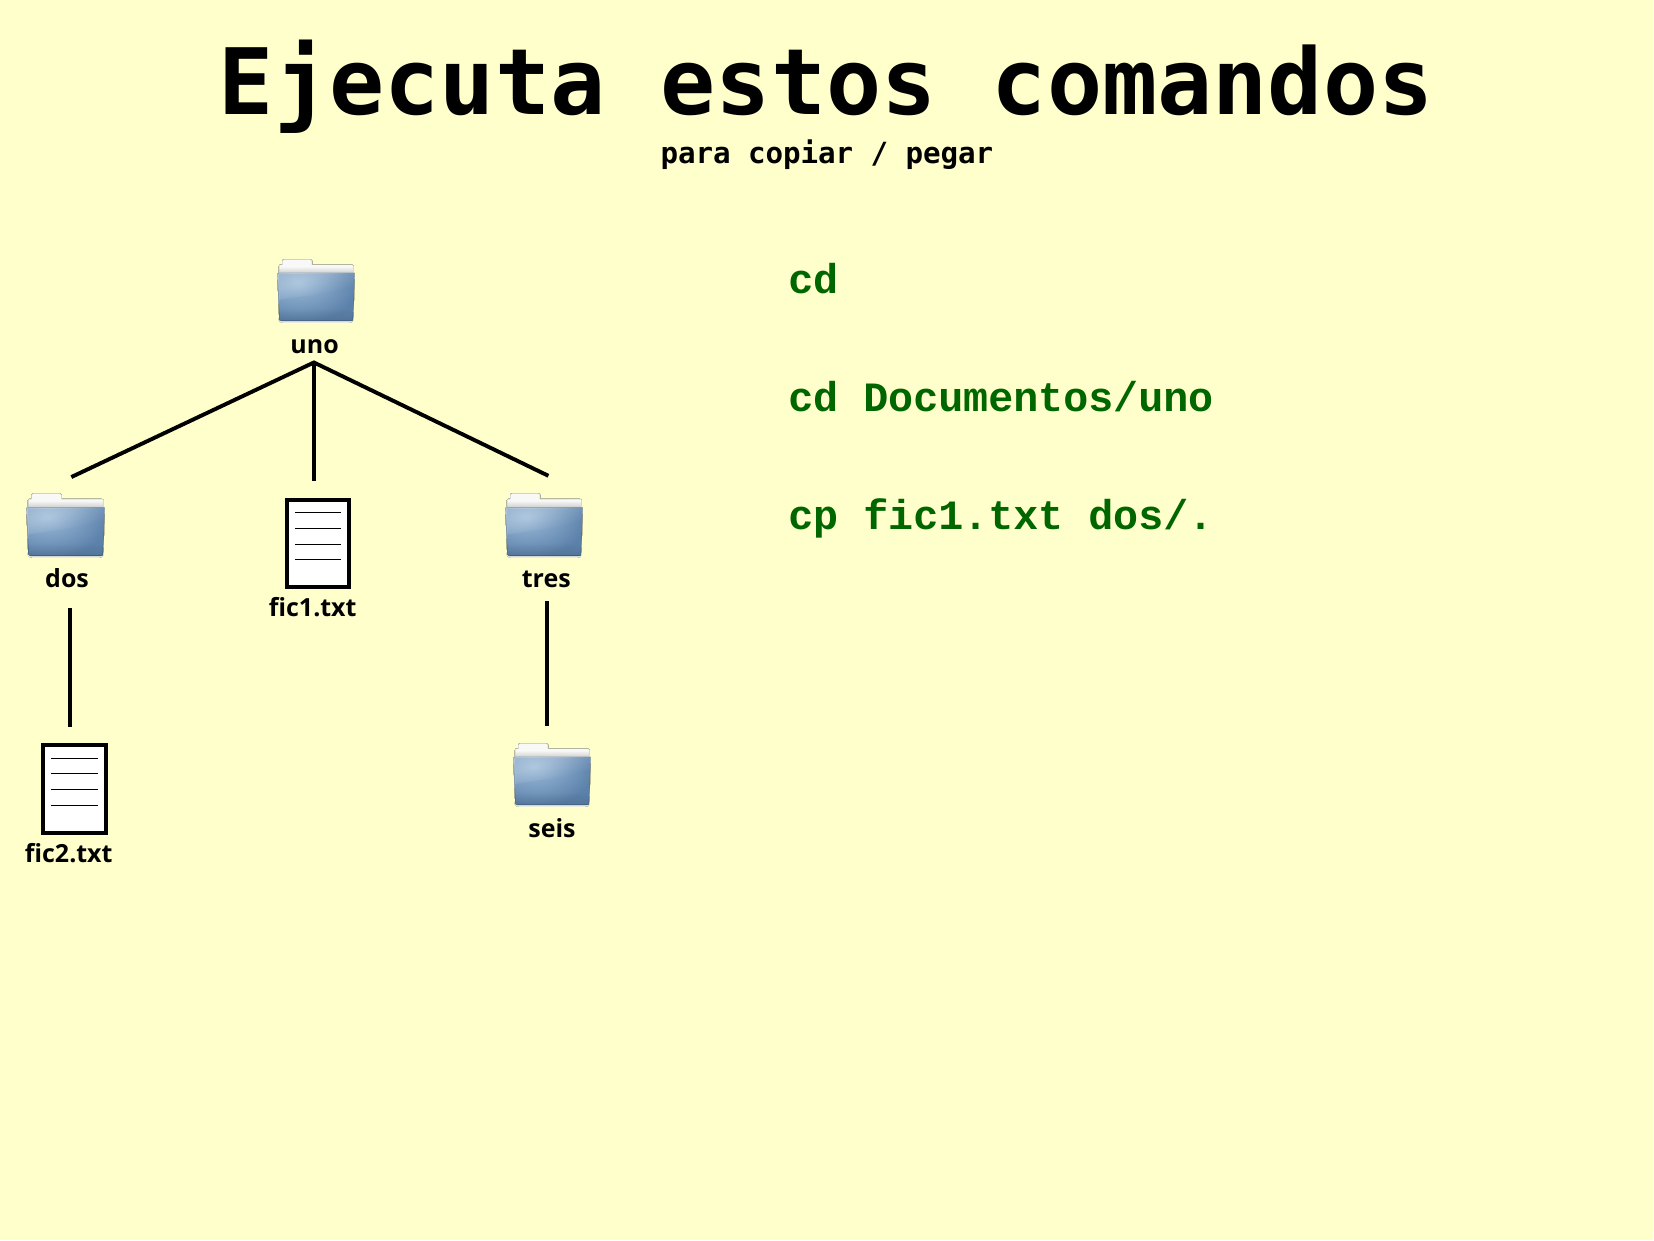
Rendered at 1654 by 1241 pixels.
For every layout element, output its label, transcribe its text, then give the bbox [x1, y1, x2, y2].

text_box cd [773, 251, 1654, 331]
title Ejecuta estos comandos para copiar / pegar [82, 0, 1571, 204]
picture [11, 248, 638, 875]
text_box cd Documentos/uno [773, 369, 1654, 449]
text_box cp fic1.txt dos/. [773, 487, 1654, 567]
